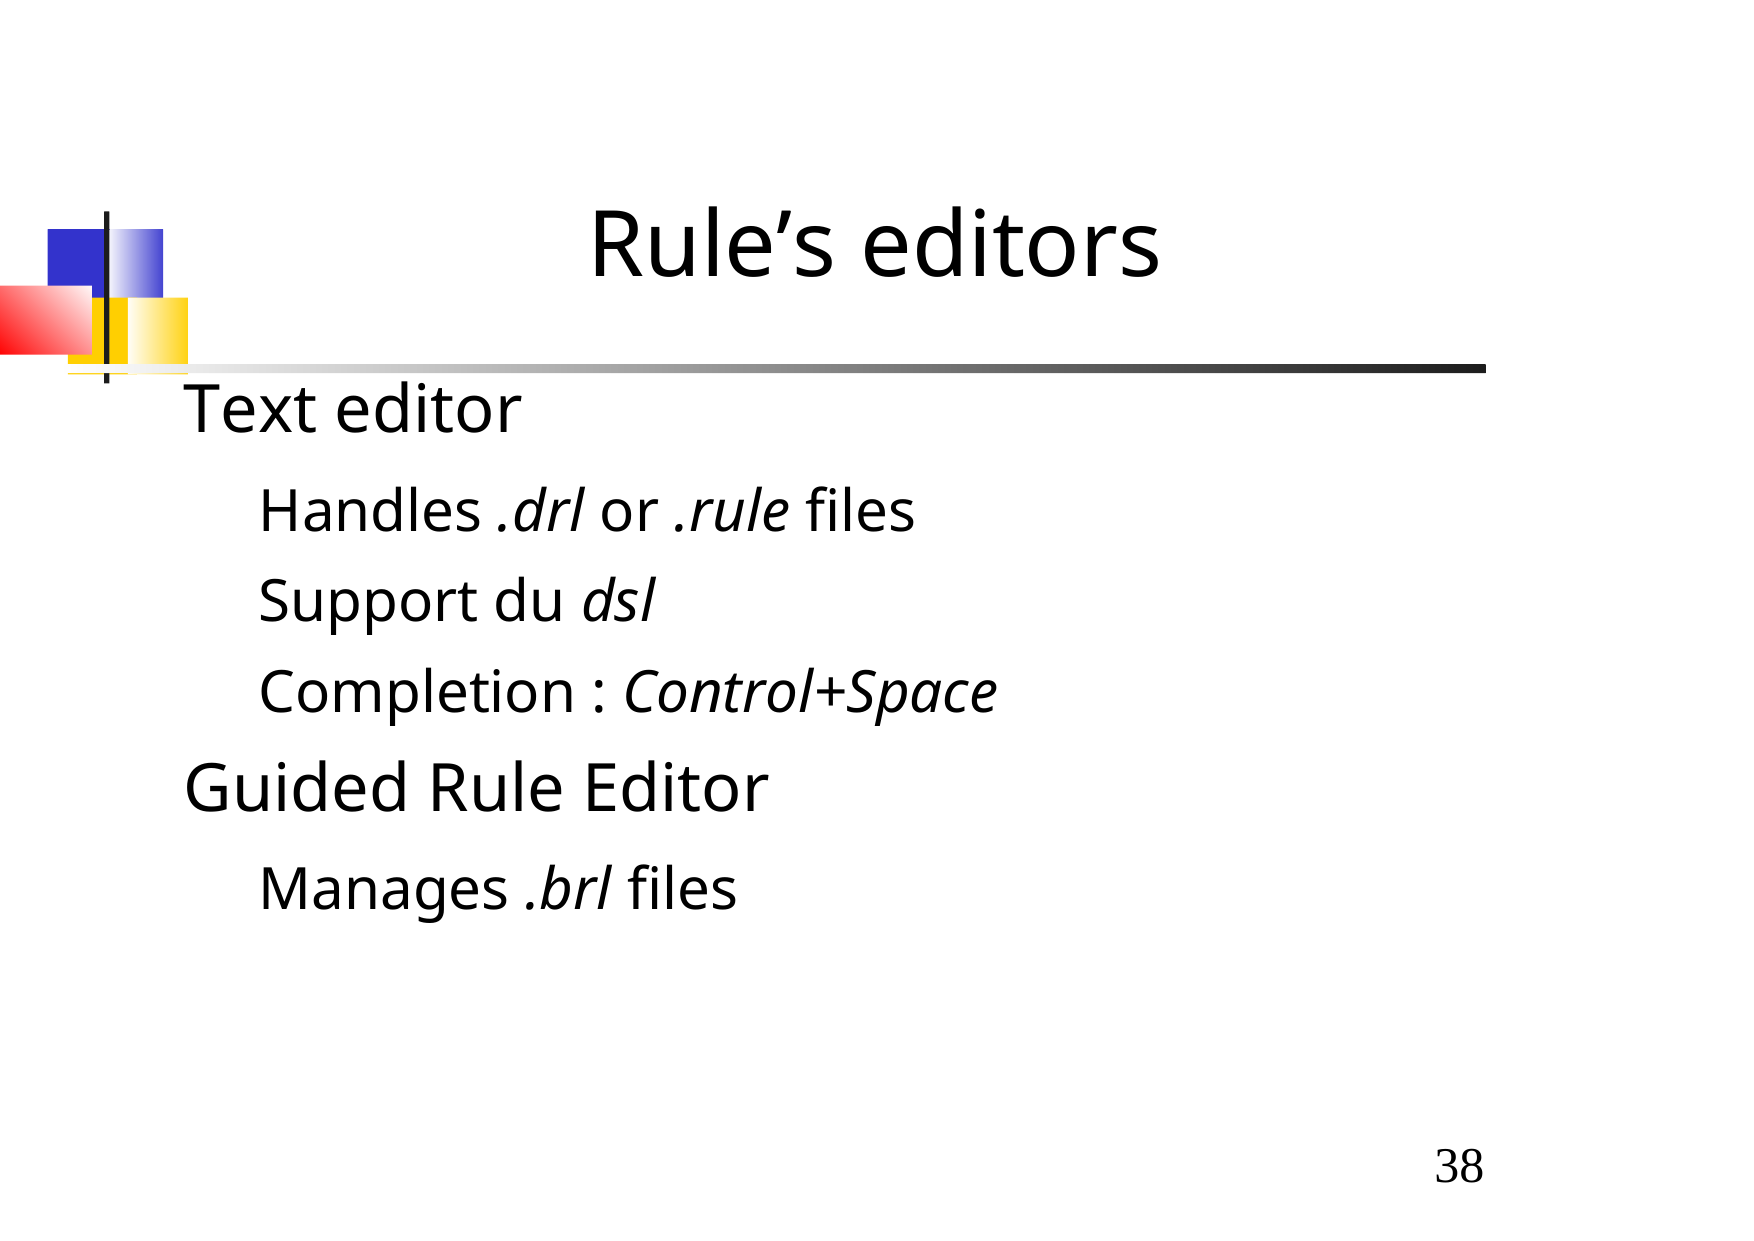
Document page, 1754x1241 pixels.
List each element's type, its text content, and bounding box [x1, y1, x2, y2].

list Text editor Handles .drl or .rule files Support du dsl Completion : Control+Space Guided Rule Editor Manages .brl files [179, 371, 1572, 1074]
title Rule’s editors [179, 147, 1572, 344]
